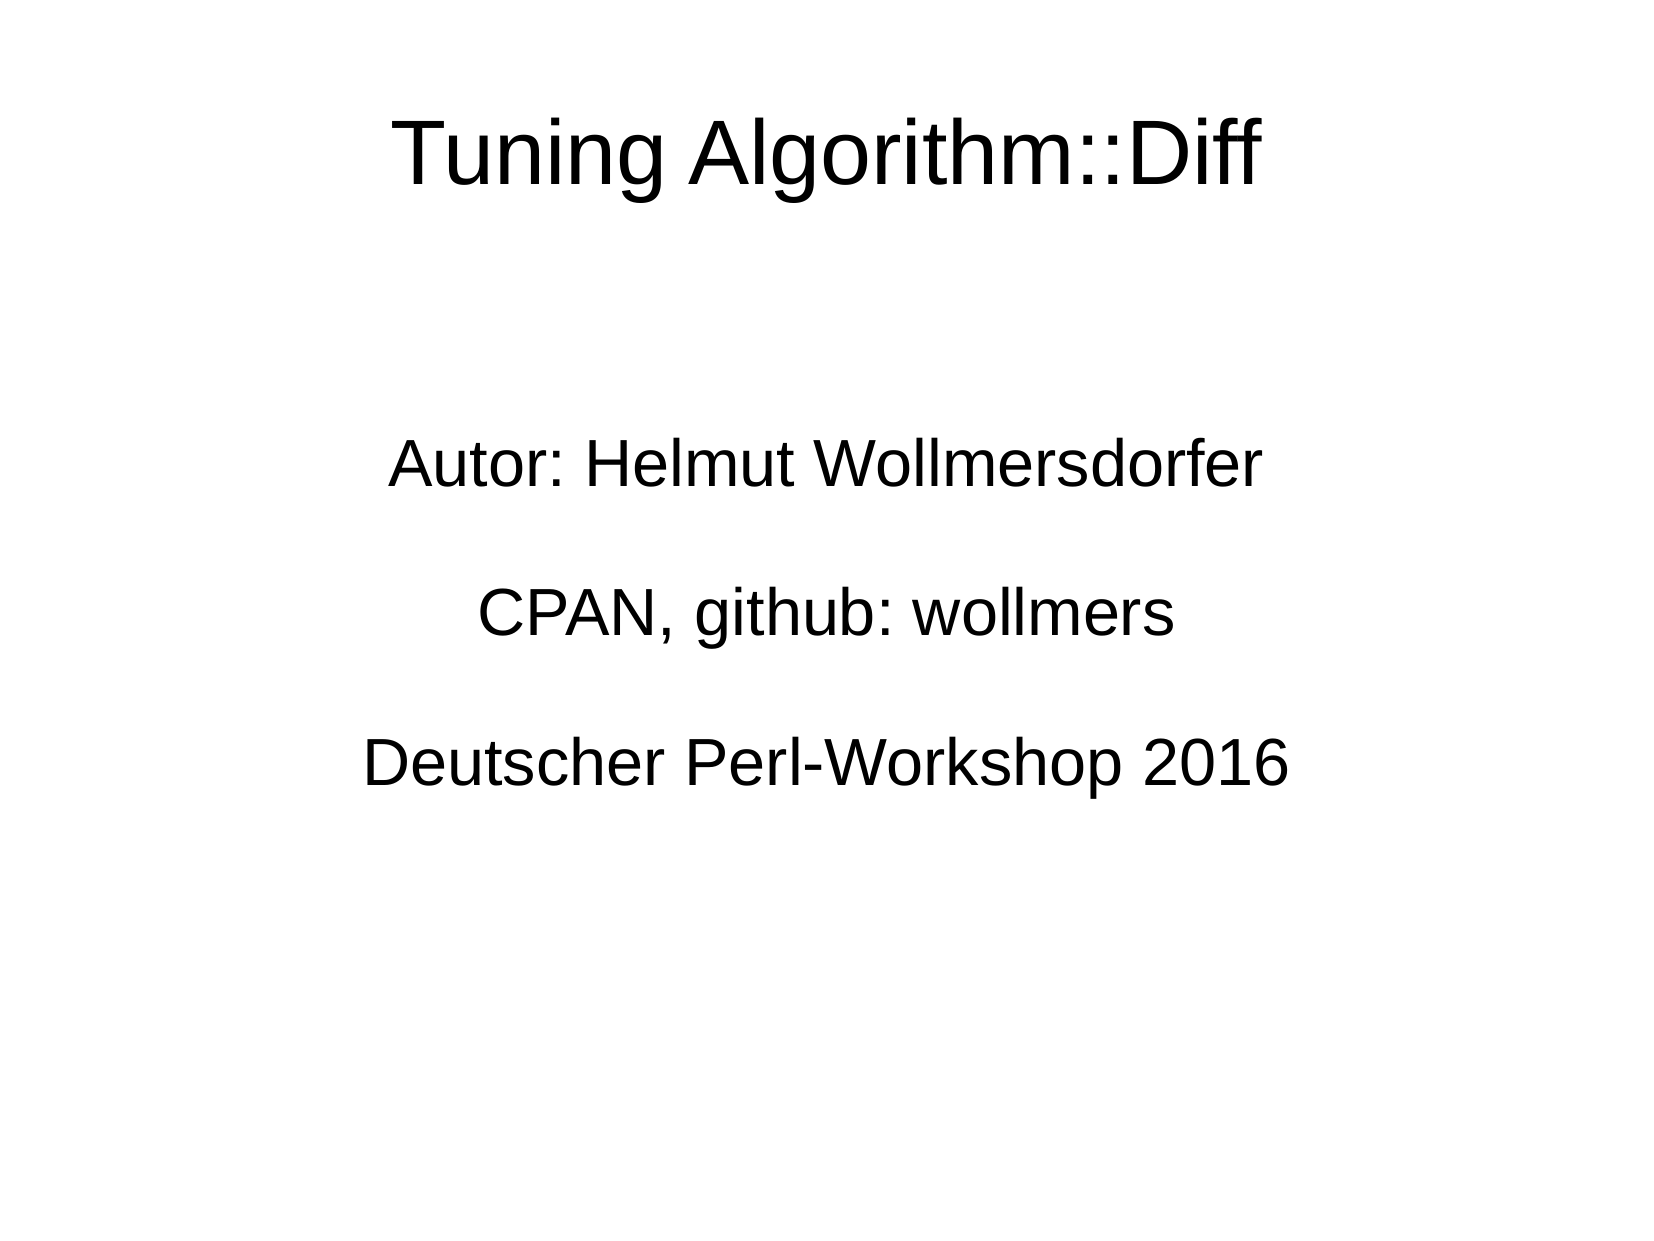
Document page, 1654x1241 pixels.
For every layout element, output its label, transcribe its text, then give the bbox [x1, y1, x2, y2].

subtitle Autor: Helmut Wollmersdorfer CPAN, github: wollmers Deutscher Perl-Workshop 2016 [82, 290, 1571, 1010]
title Tuning Algorithm::Diff [82, 49, 1571, 257]
